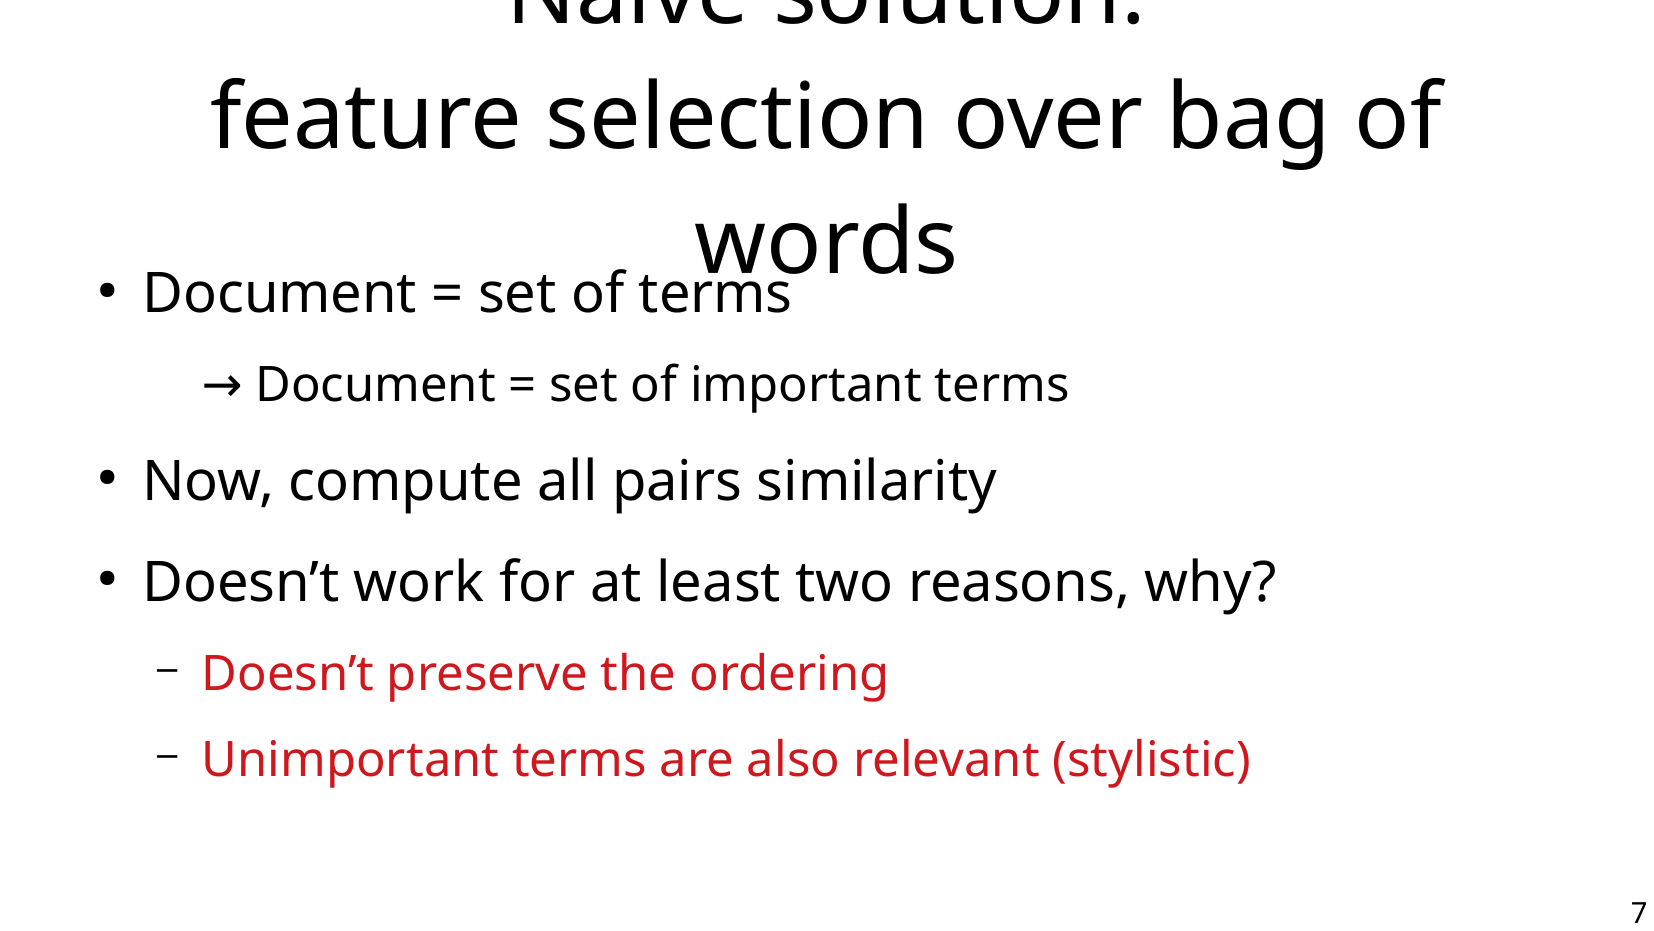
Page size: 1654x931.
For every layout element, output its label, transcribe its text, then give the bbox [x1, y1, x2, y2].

title Naïve solution: feature selection over bag of words [82, 1, 1571, 226]
list Document = set of terms → Document = set of important terms Now, compute all pairs similarity Doesn’t work for at least two reasons, why? Doesn’t preserve the ordering Unimportant terms are also relevant (stylistic) [82, 253, 1571, 793]
